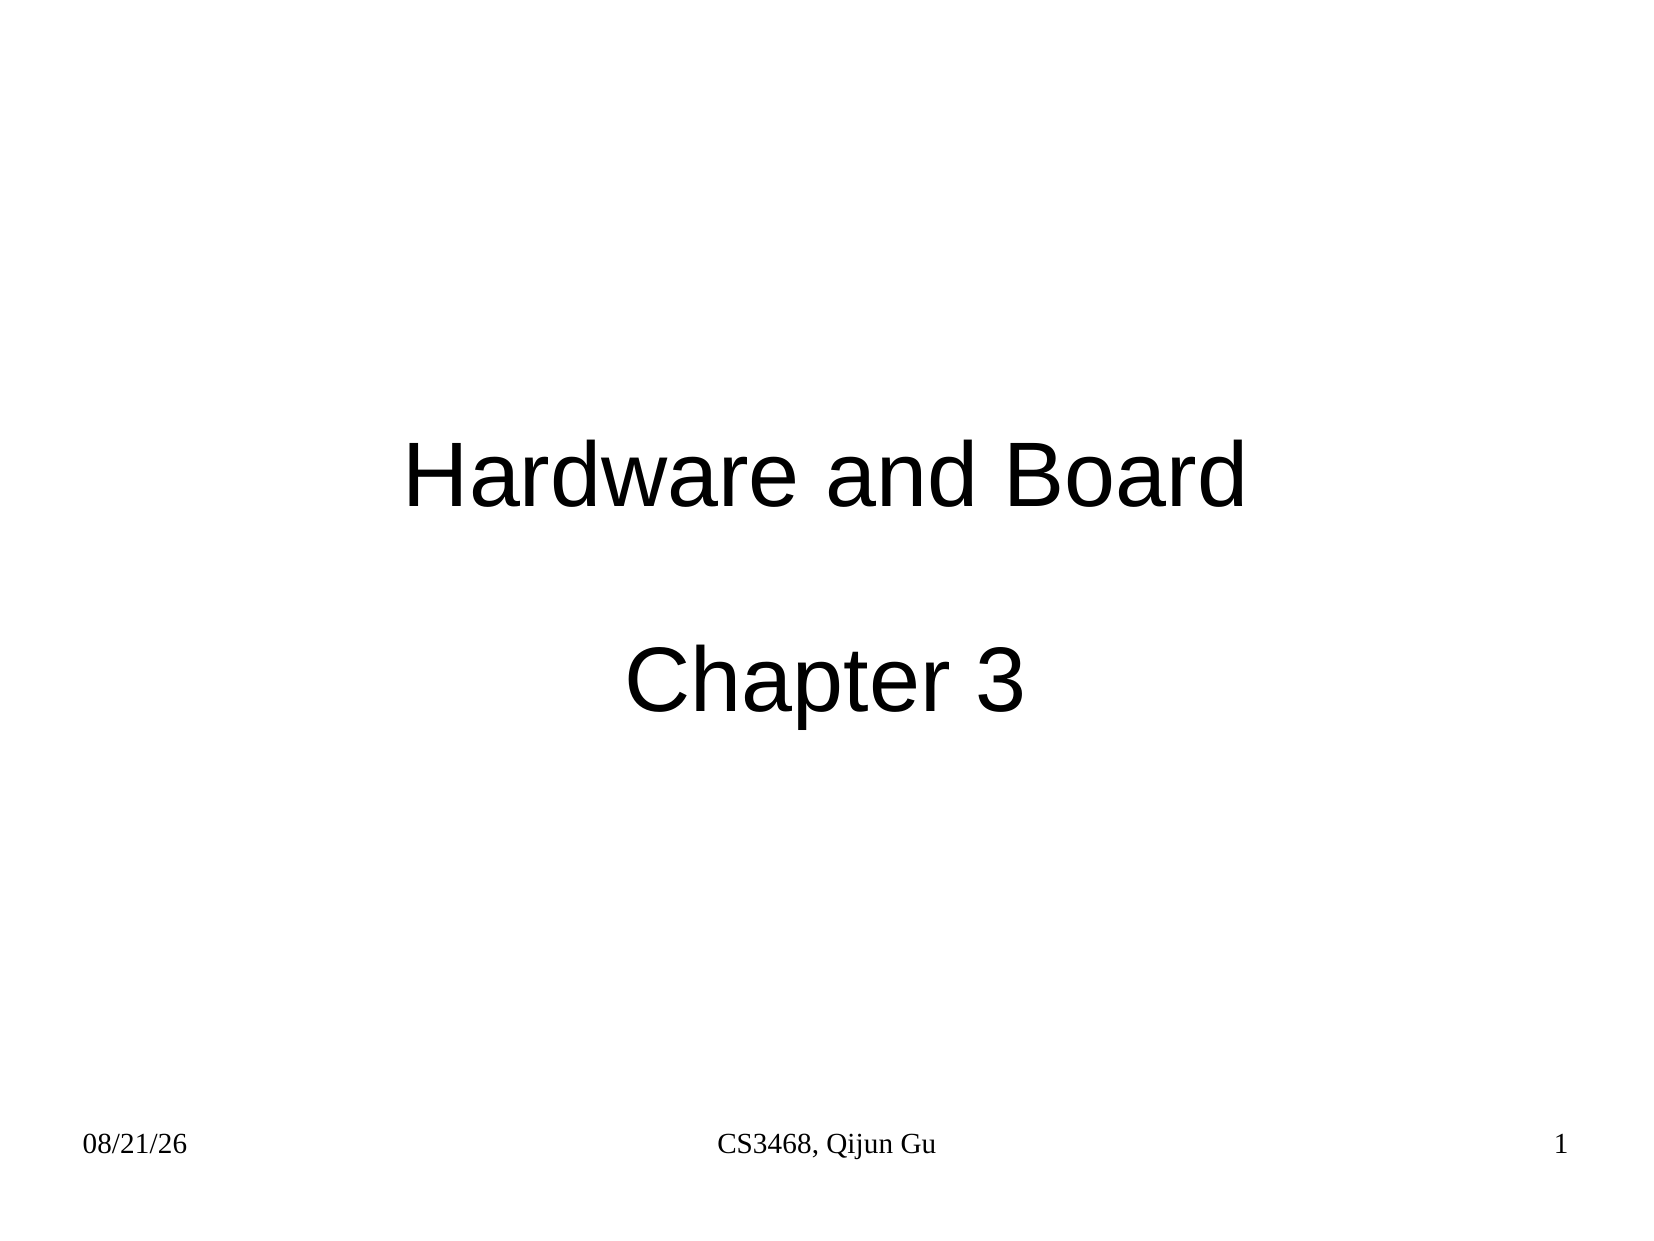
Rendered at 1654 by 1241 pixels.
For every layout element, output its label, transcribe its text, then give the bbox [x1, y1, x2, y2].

text_box Hardware and Board Chapter 3 [82, 56, 1570, 1101]
